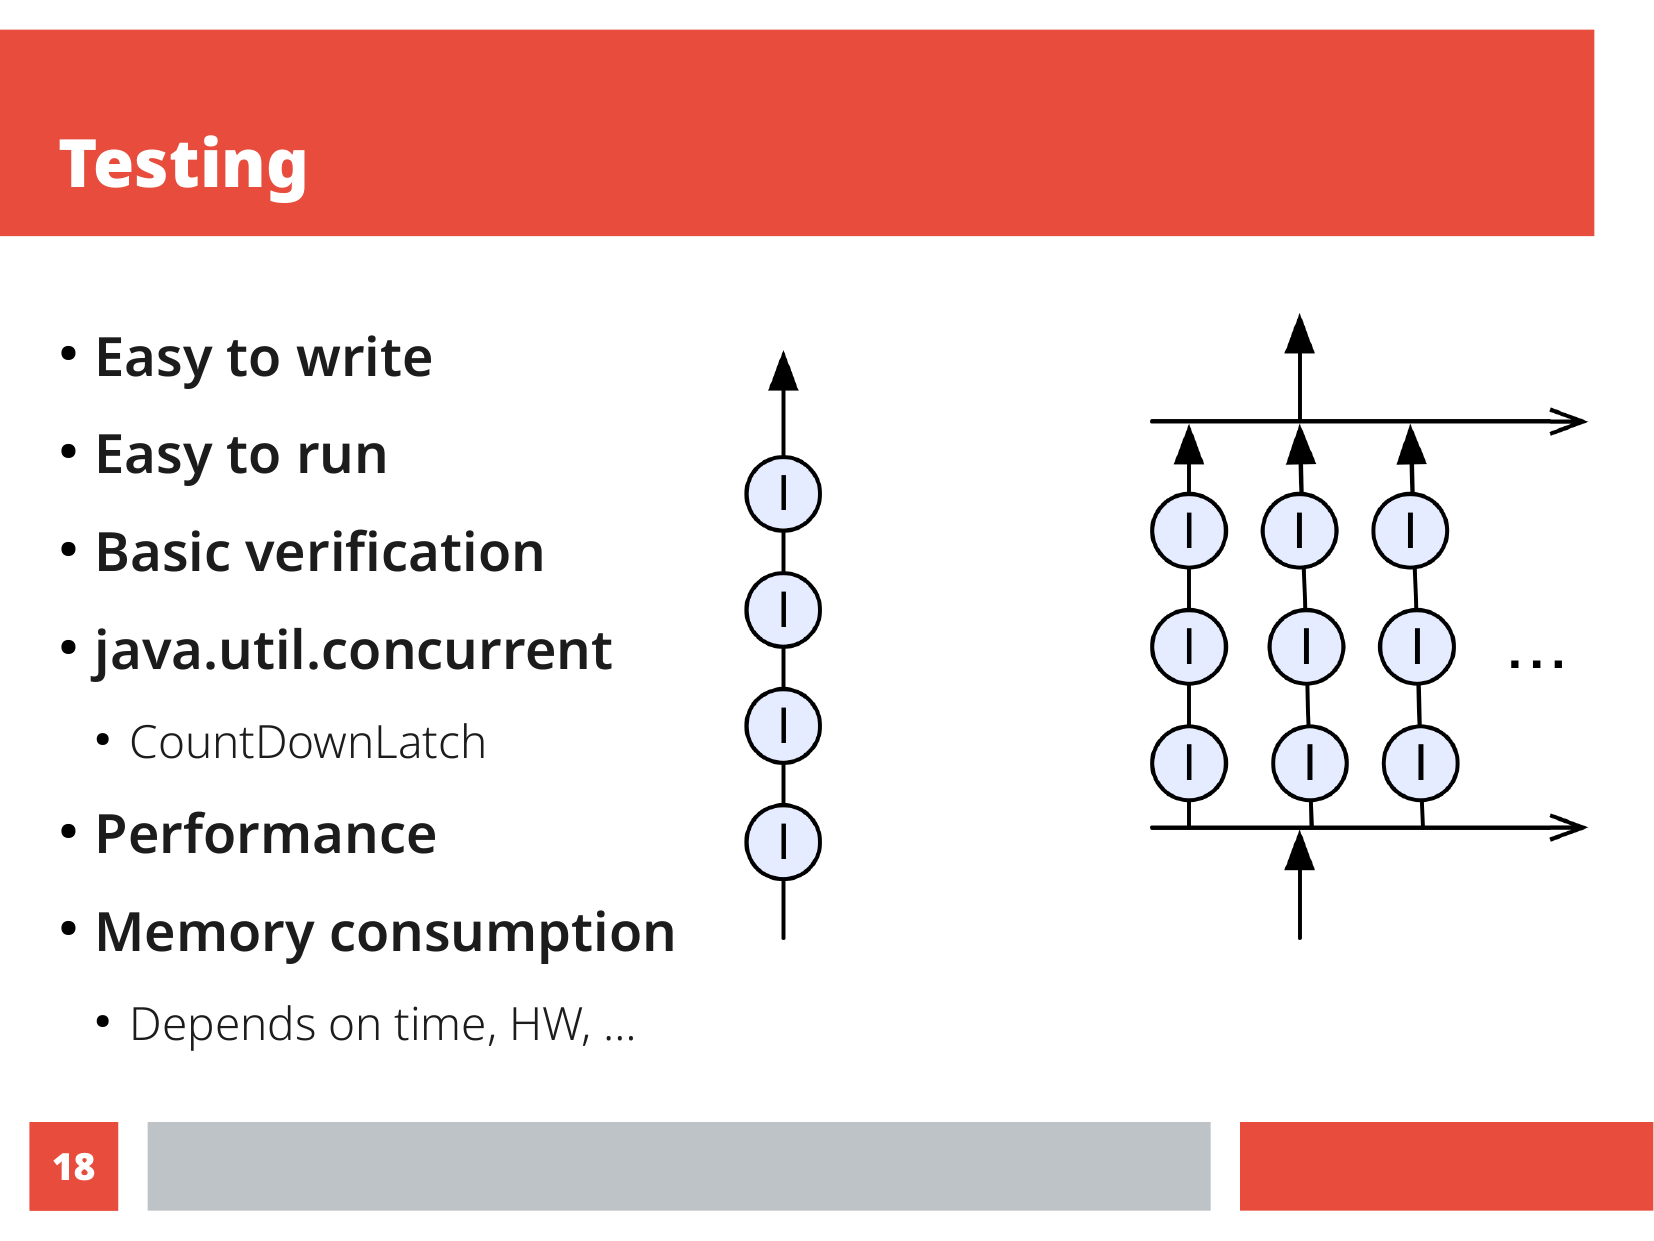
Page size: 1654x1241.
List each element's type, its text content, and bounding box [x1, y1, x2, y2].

list Easy to write Easy to run Basic verification java.util.concurrent CountDownLatch Performance Memory consumption Depends on time, HW, … [59, 318, 718, 1086]
title Testing [59, 59, 1595, 207]
picture [738, 303, 1598, 946]
